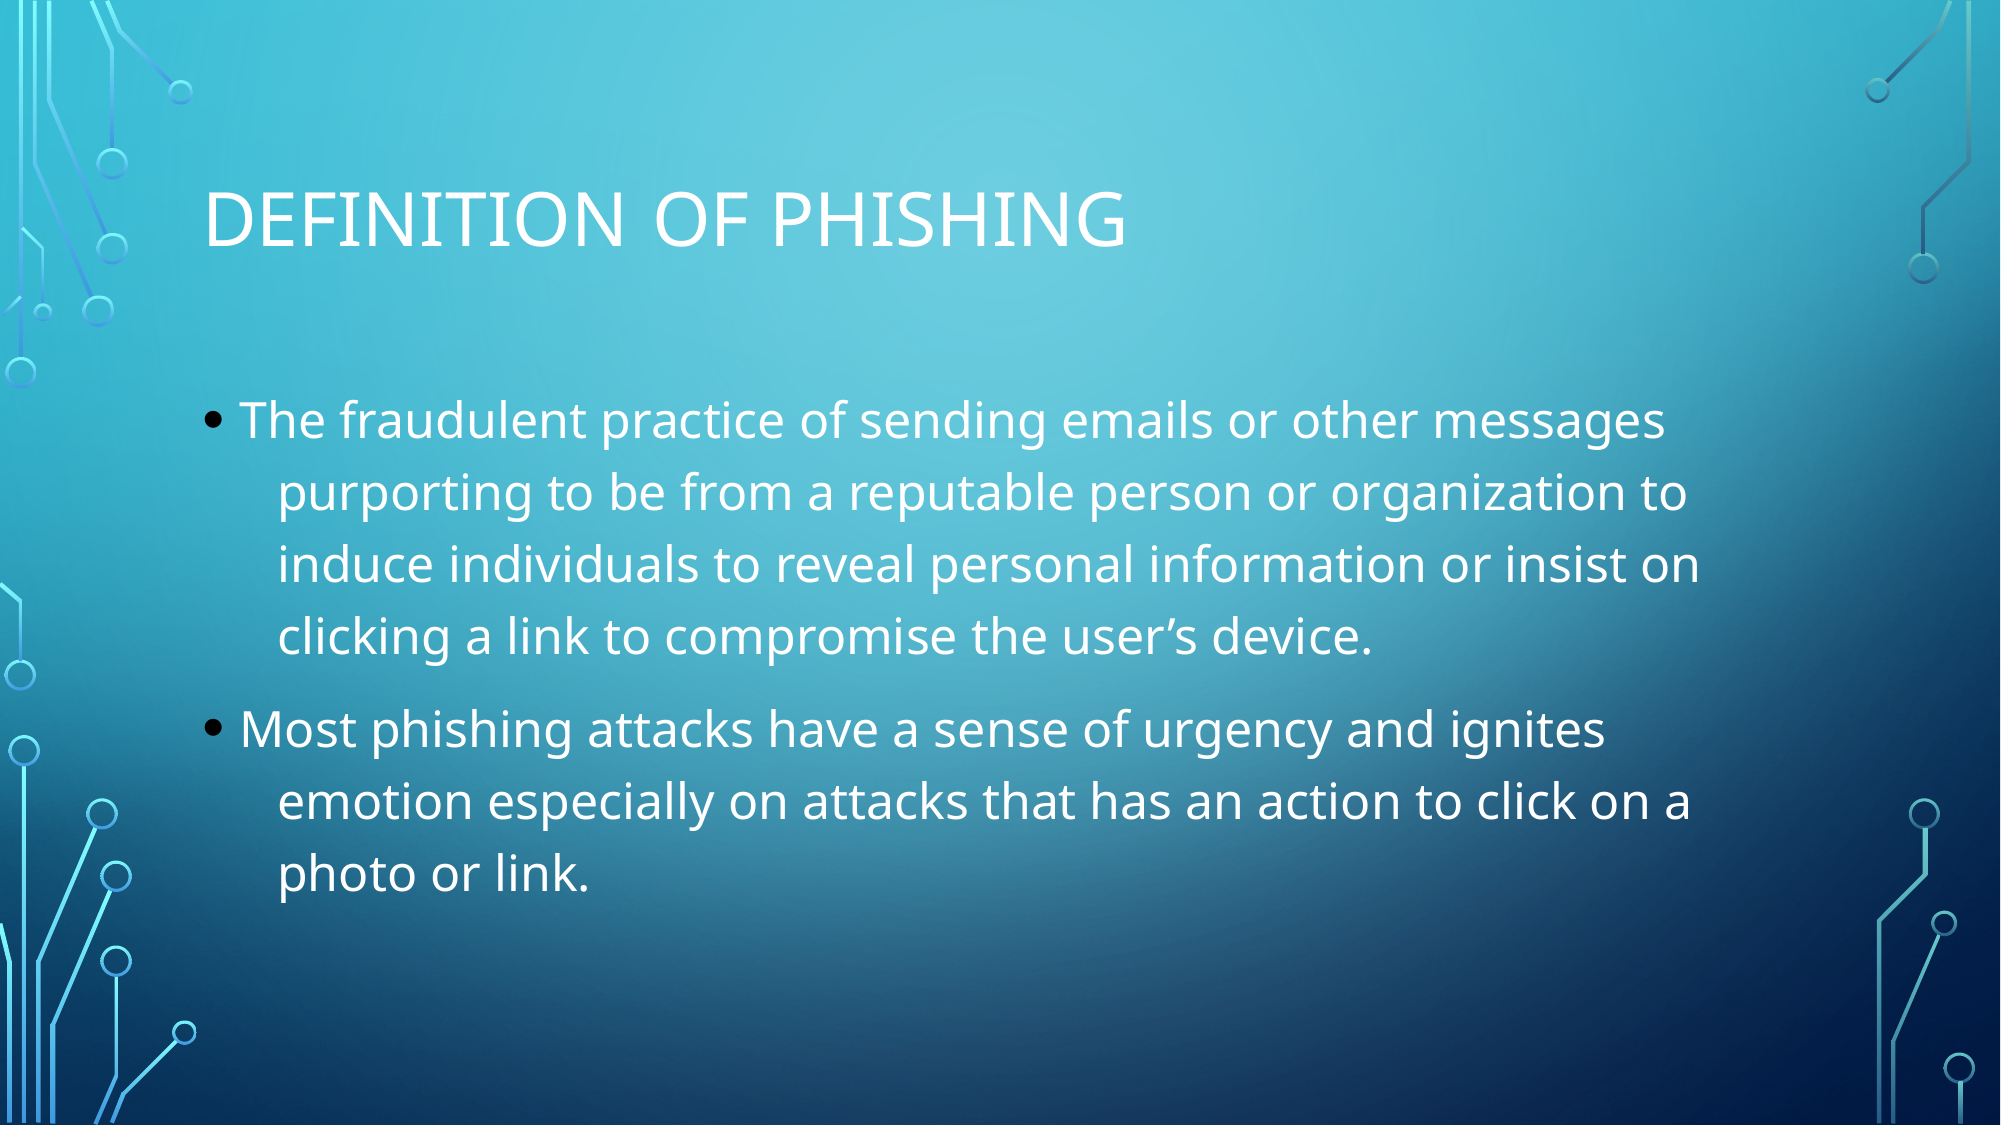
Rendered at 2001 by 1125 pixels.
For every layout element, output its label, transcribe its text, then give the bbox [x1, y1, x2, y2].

list The fraudulent practice of sending emails or other messages purporting to be from a reputable person or organization to induce individuals to reveal personal information or insist on clicking a link to compromise the user’s device. Most phishing attacks have a sense of urgency and ignites emotion especially on attacks that has an action to click on a photo or link. [187, 369, 1813, 951]
title Definition of phishing [187, 101, 1813, 344]
